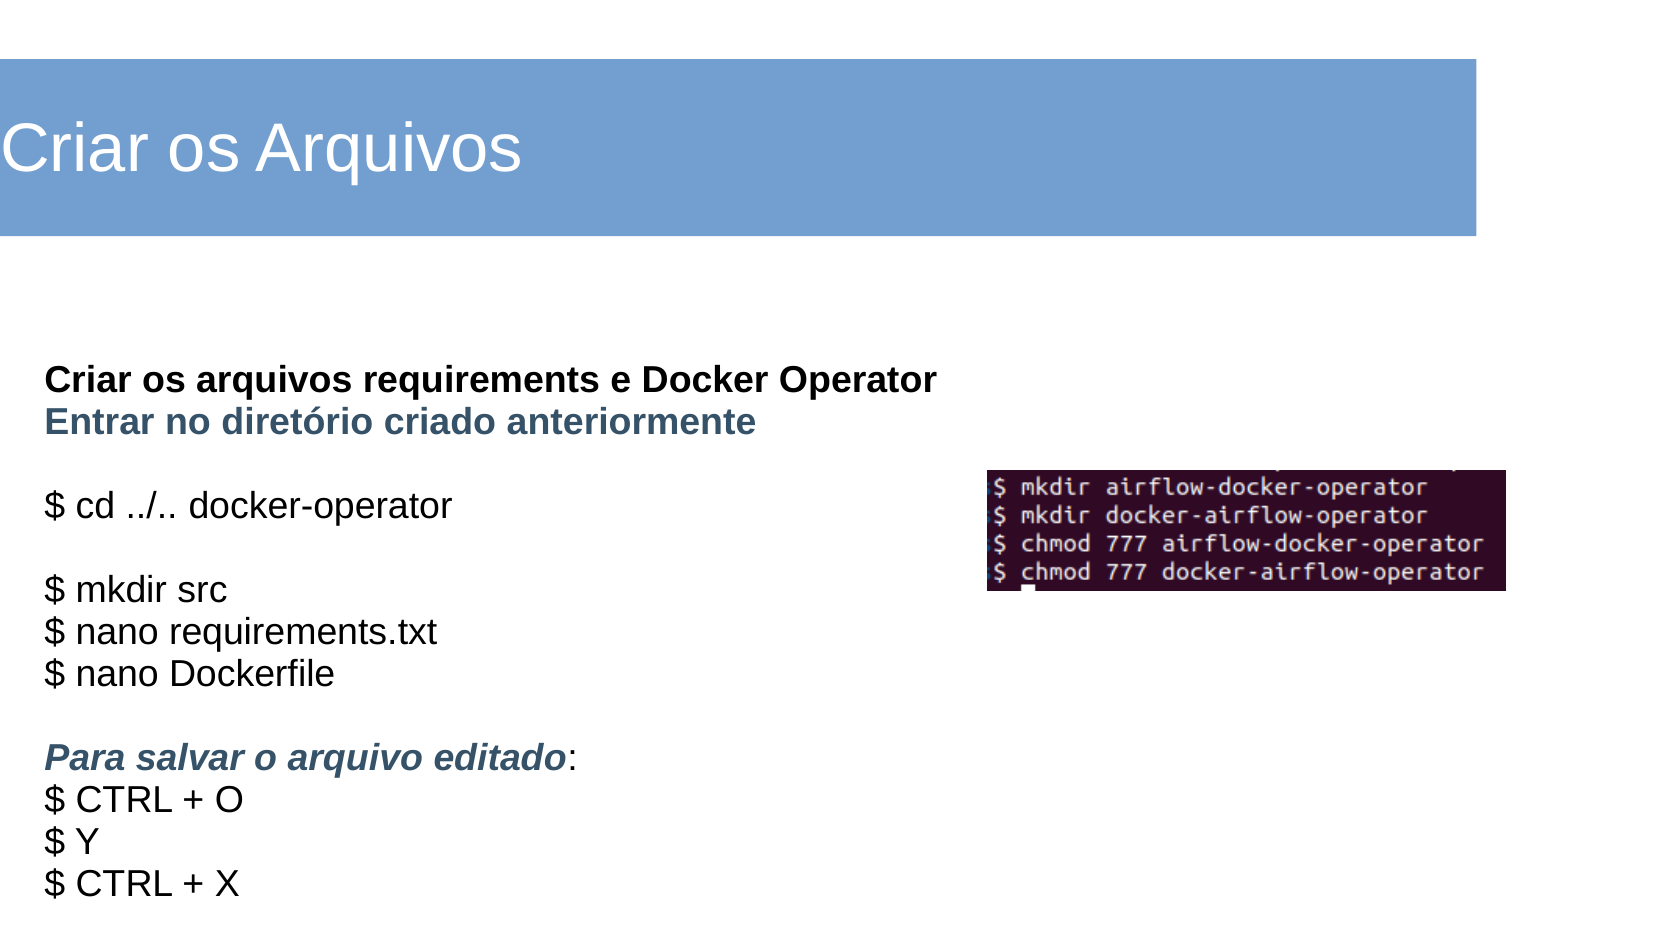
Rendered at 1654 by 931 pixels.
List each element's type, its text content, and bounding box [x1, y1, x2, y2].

text_box Criar os arquivos requirements e Docker Operator Entrar no diretório criado anteriormente $ cd ../.. docker-operator $ mkdir src $ nano requirements.txt $ nano Dockerfile Para salvar o arquivo editado: $ CTRL + O $ Y $ CTRL + X [29, 351, 1004, 913]
picture [1004, 470, 1506, 591]
title Criar os Arquivos [0, 59, 1477, 237]
